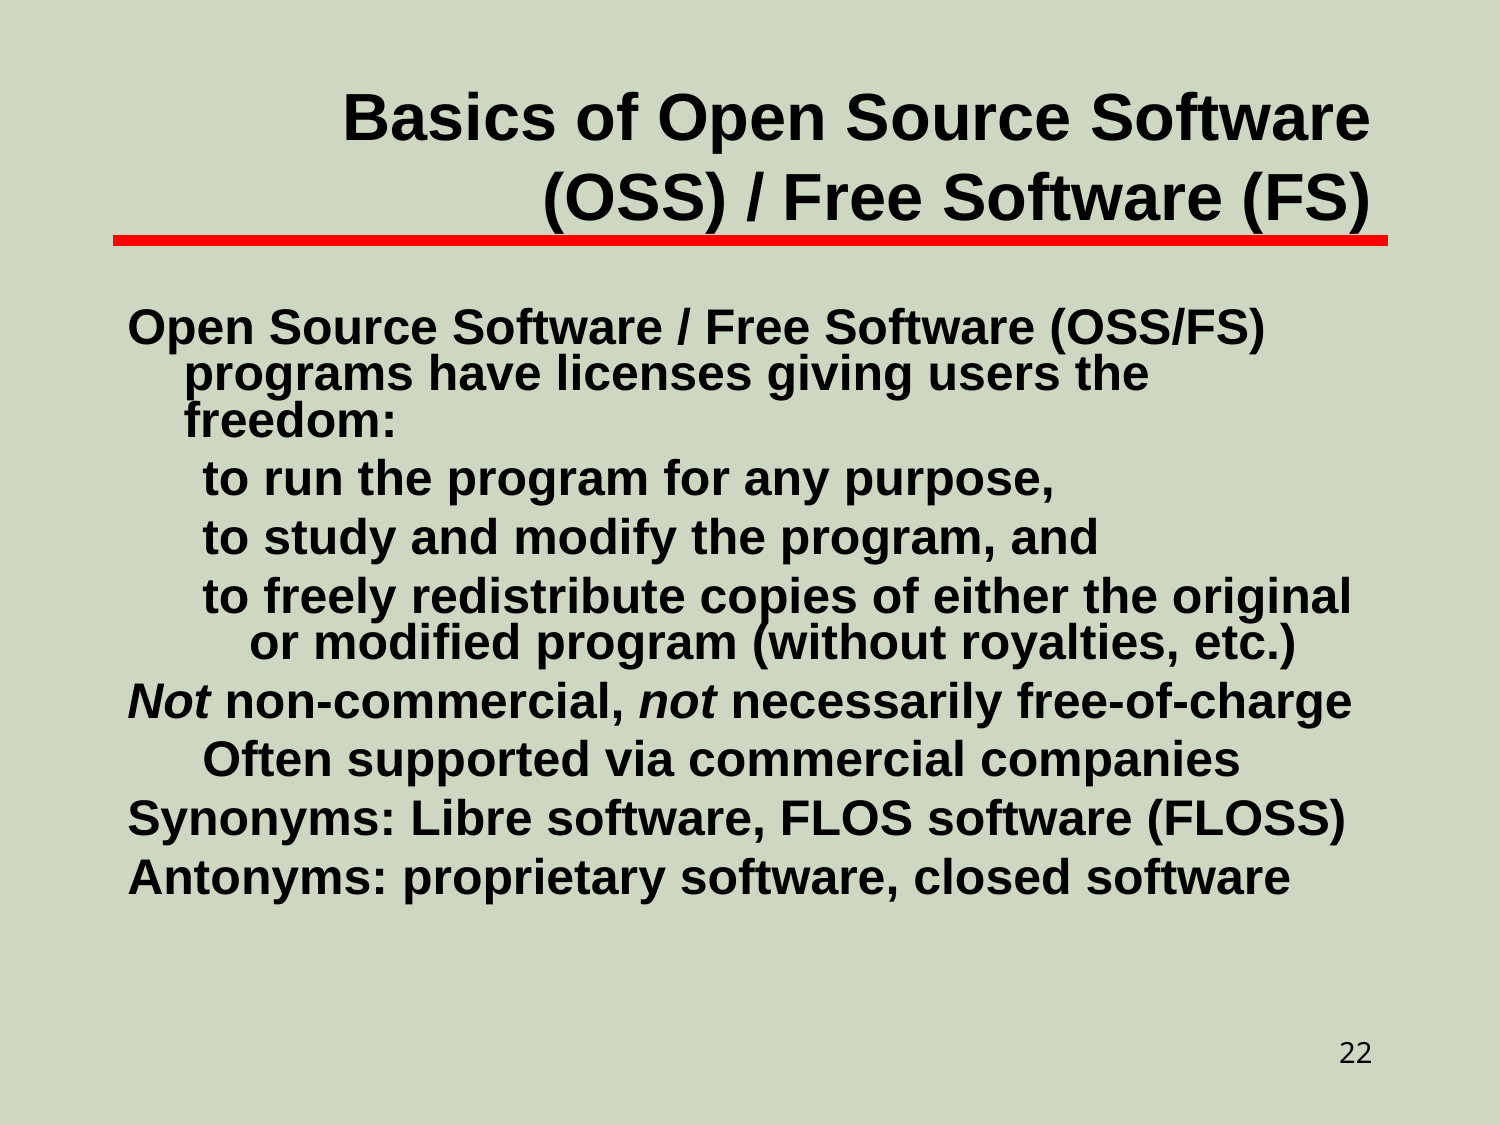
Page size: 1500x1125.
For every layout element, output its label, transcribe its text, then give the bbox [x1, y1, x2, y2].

title Basics of Open Source Software (OSS) / Free Software (FS) [216, 69, 1388, 240]
list Open Source Software / Free Software (OSS/FS) programs have licenses giving users the freedom: to run the program for any purpose, to study and modify the program, and to freely redistribute copies of either the original or modified program (without royalties, etc.) Not non-commercial, not necessarily free-of-charge Often supported via commercial companies Synonyms: Libre software, FLOS software (FLOSS) Antonyms: proprietary software, closed software [112, 299, 1388, 1074]
